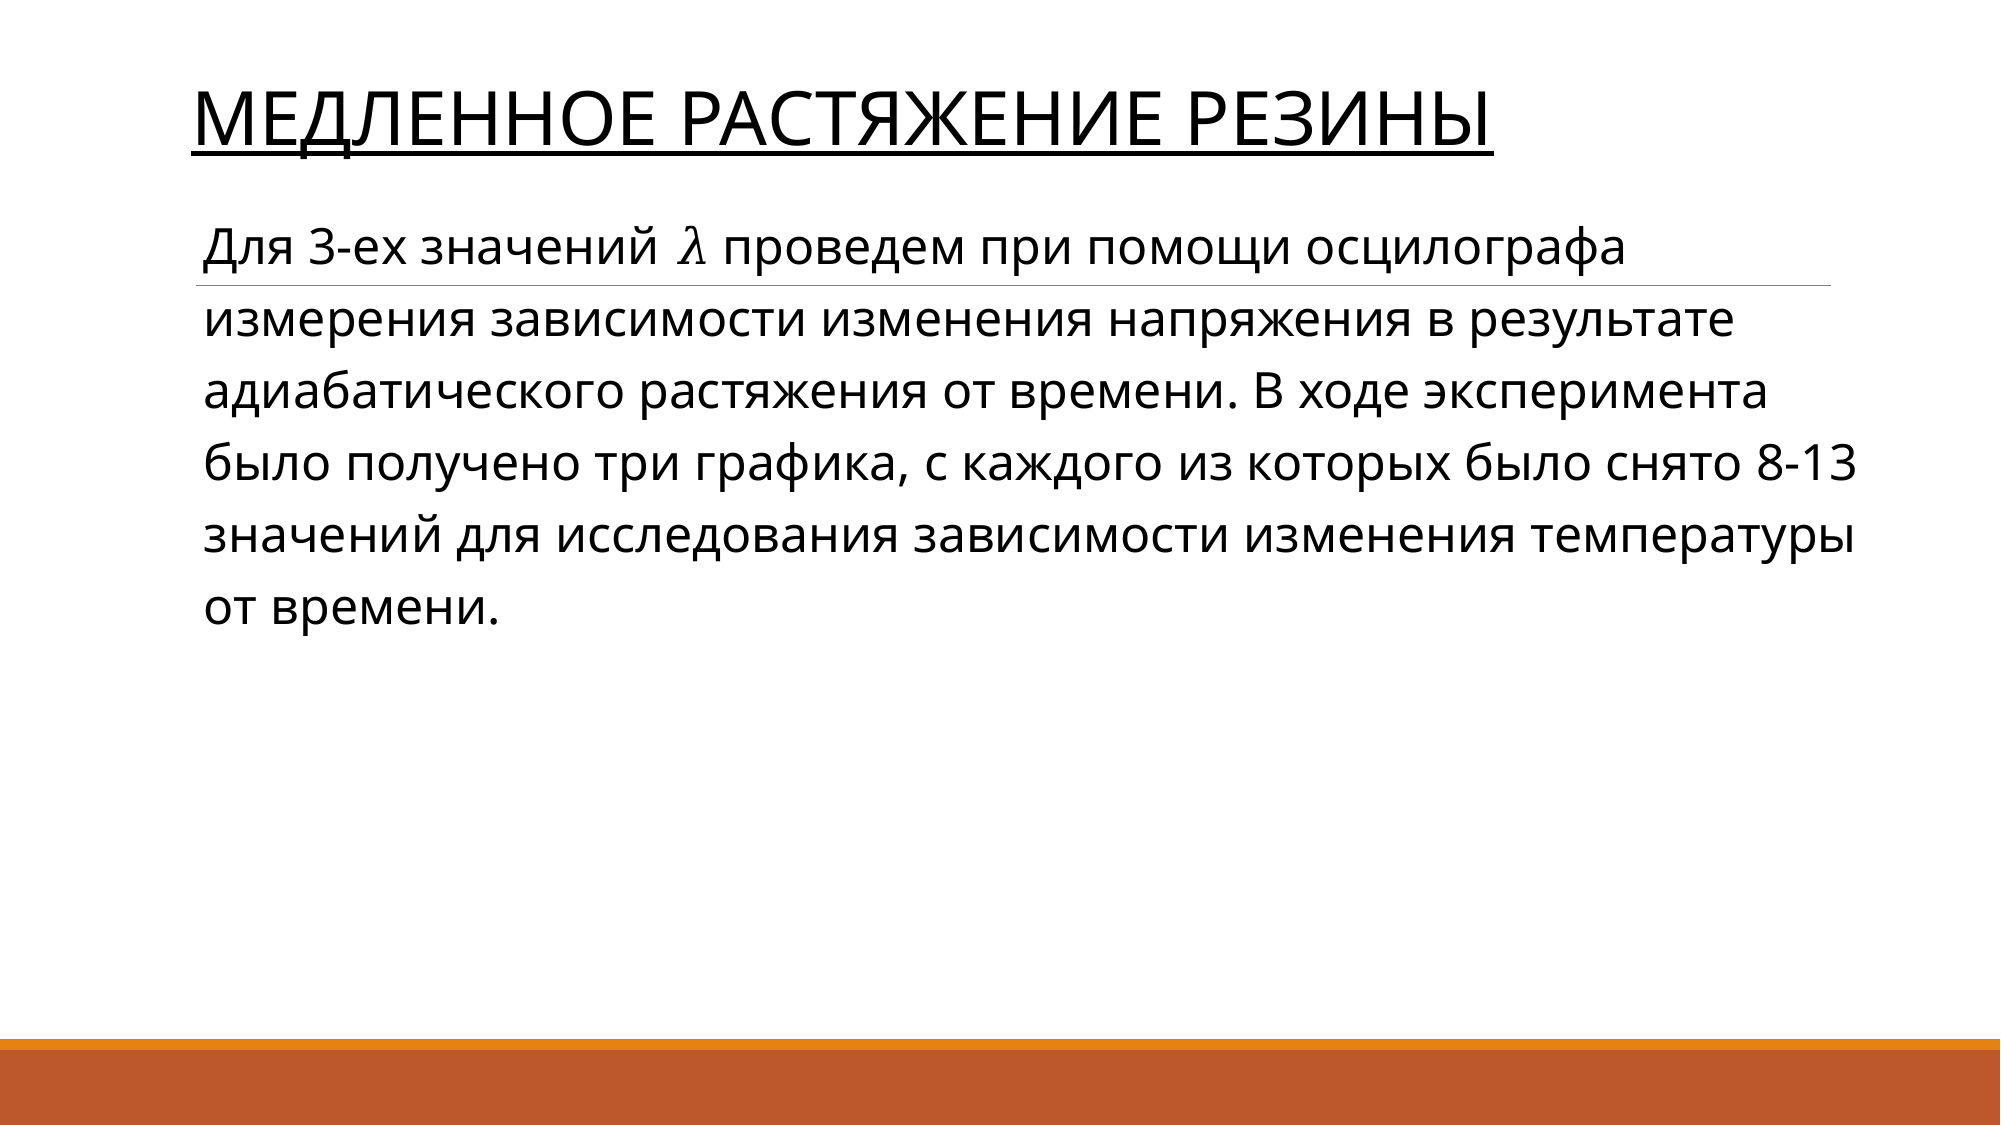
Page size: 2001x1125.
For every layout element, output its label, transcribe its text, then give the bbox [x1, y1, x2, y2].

list Для 3-ех значений 𝜆 проведем при помощи осцилографа измерения зависимости изменения напряжения в результате адиабатического растяжения от времени. В ходе эксперимента было получено три графика, с каждого из которых было снято 8-13 значений для исследования зависимости изменения температуры от времени. [118, 194, 1890, 1022]
title Медленное растяжение резины [176, 0, 1802, 194]
